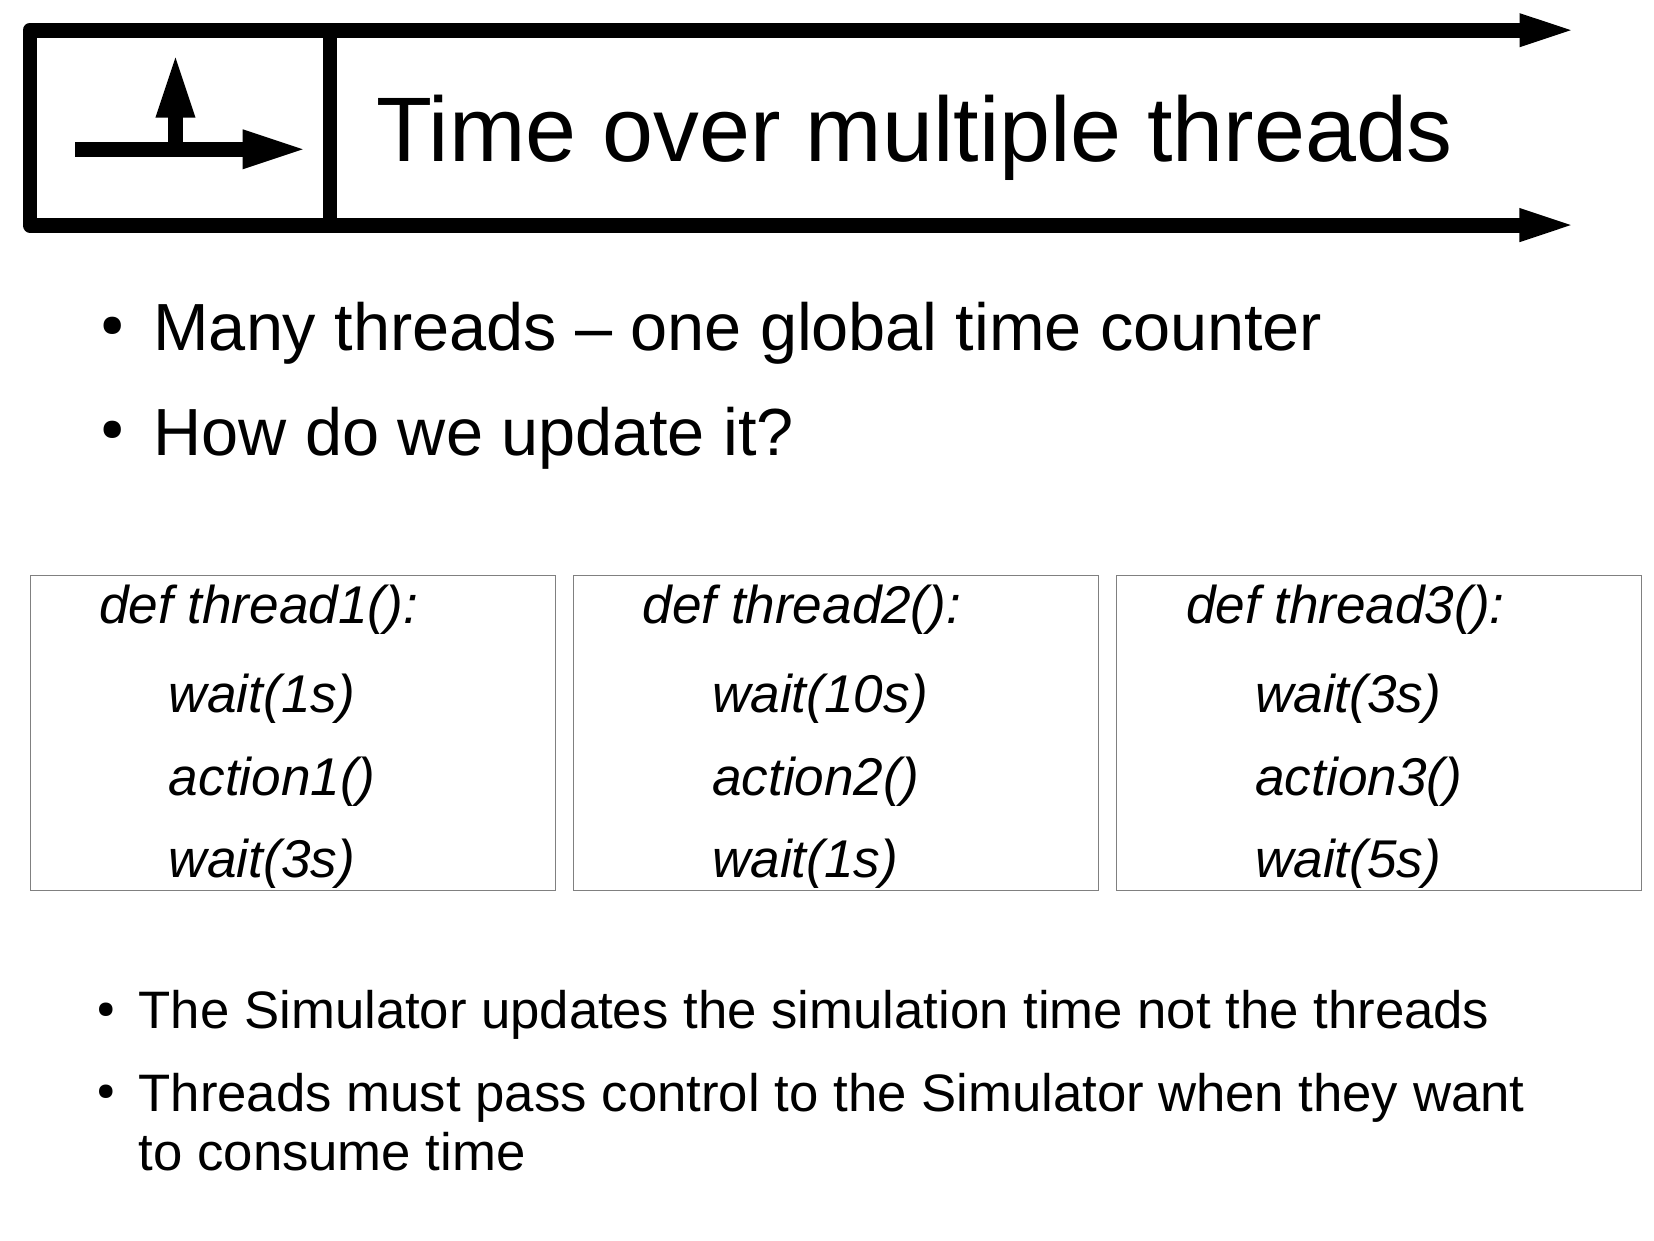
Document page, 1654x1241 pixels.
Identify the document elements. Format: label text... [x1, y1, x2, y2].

list def thread1(): wait(1s) action1() wait(3s) [30, 575, 556, 891]
list def thread2(): wait(10s) action2() wait(1s) [573, 575, 1099, 891]
title Time over multiple threads [171, 38, 323, 218]
list Many threads – one global time counter How do we update it? [82, 290, 1538, 496]
title Time over multiple threads [337, 25, 1654, 233]
list def thread3(): wait(3s) action3() wait(5s) [1116, 575, 1642, 891]
list The Simulator updates the simulation time not the threads Threads must pass control to the Simulator when they want to consume time [82, 981, 1538, 1186]
